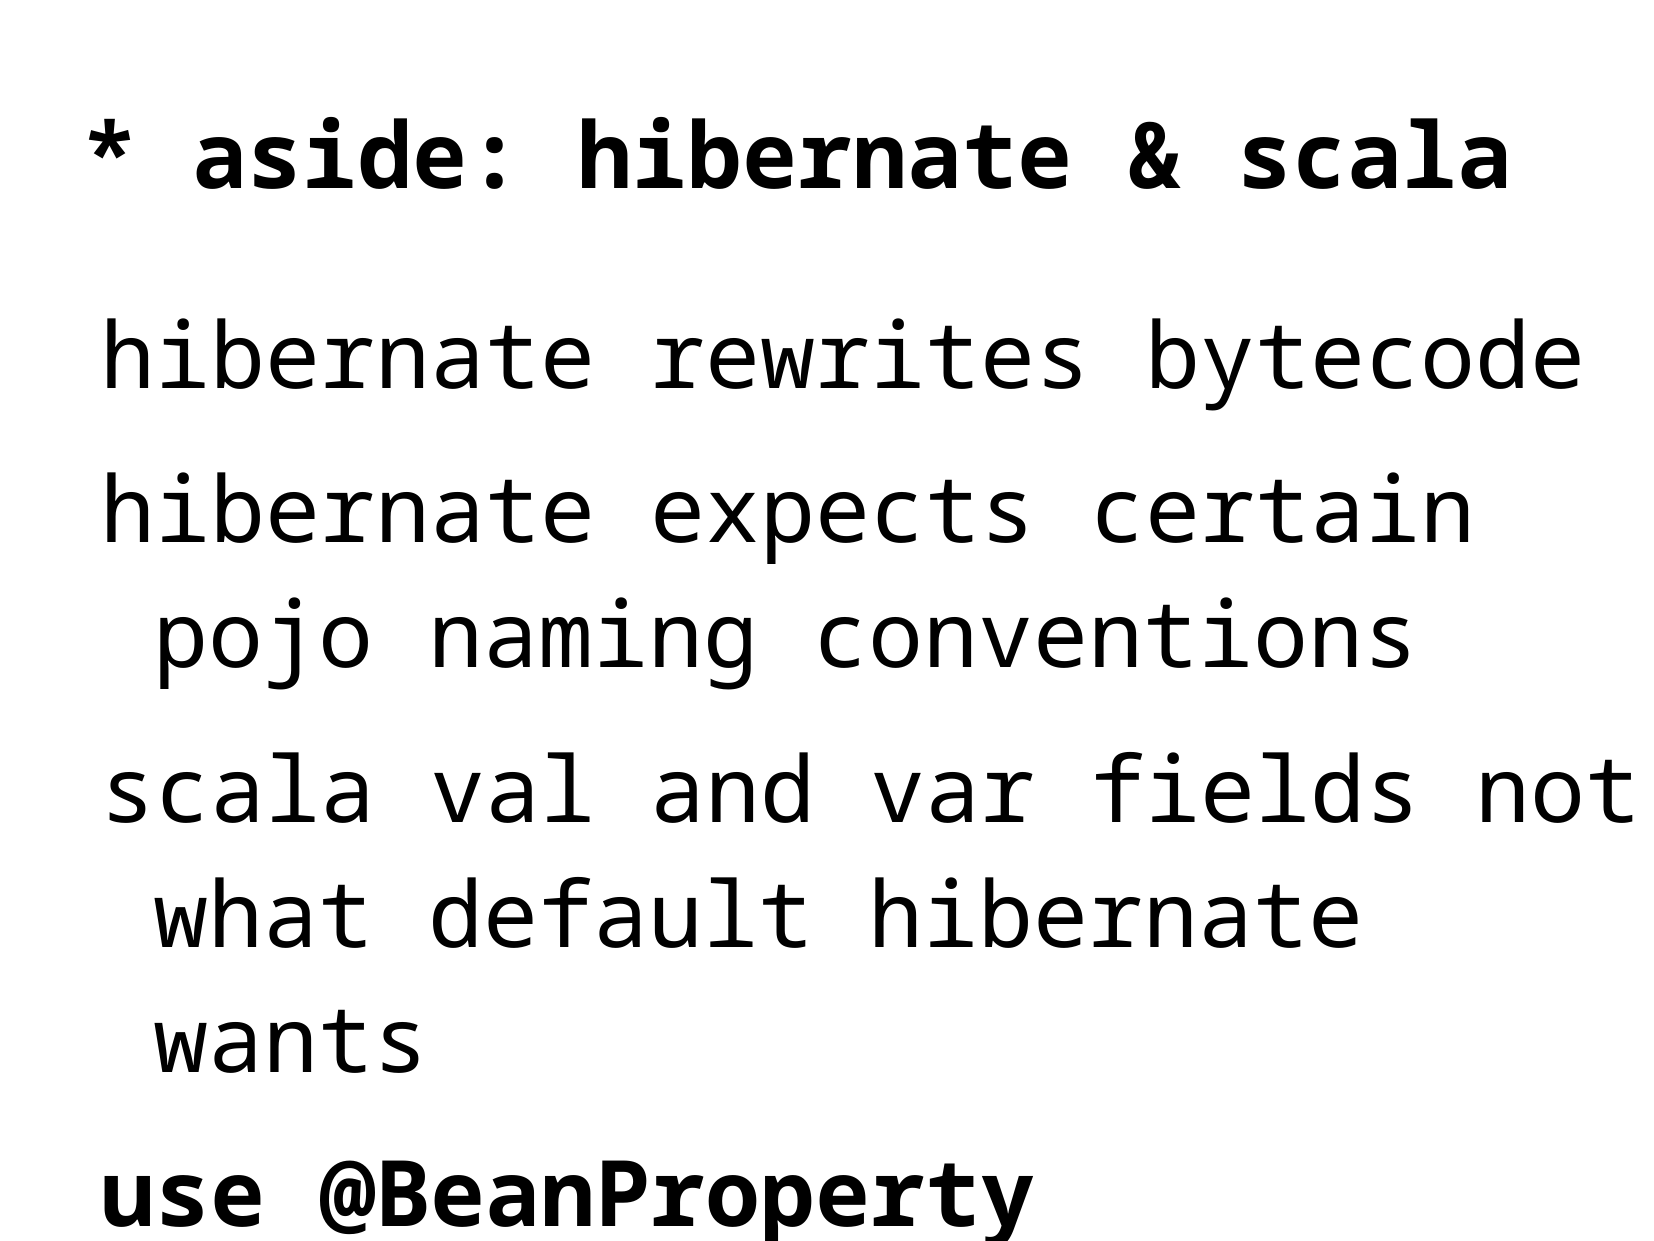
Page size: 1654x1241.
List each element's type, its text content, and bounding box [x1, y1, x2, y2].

list hibernate rewrites bytecode hibernate expects certain pojo naming conventions scala val and var fields not what default hibernate wants use @BeanProperty annotation! [82, 290, 1651, 1235]
title * aside: hibernate & scala [82, 49, 1571, 257]
